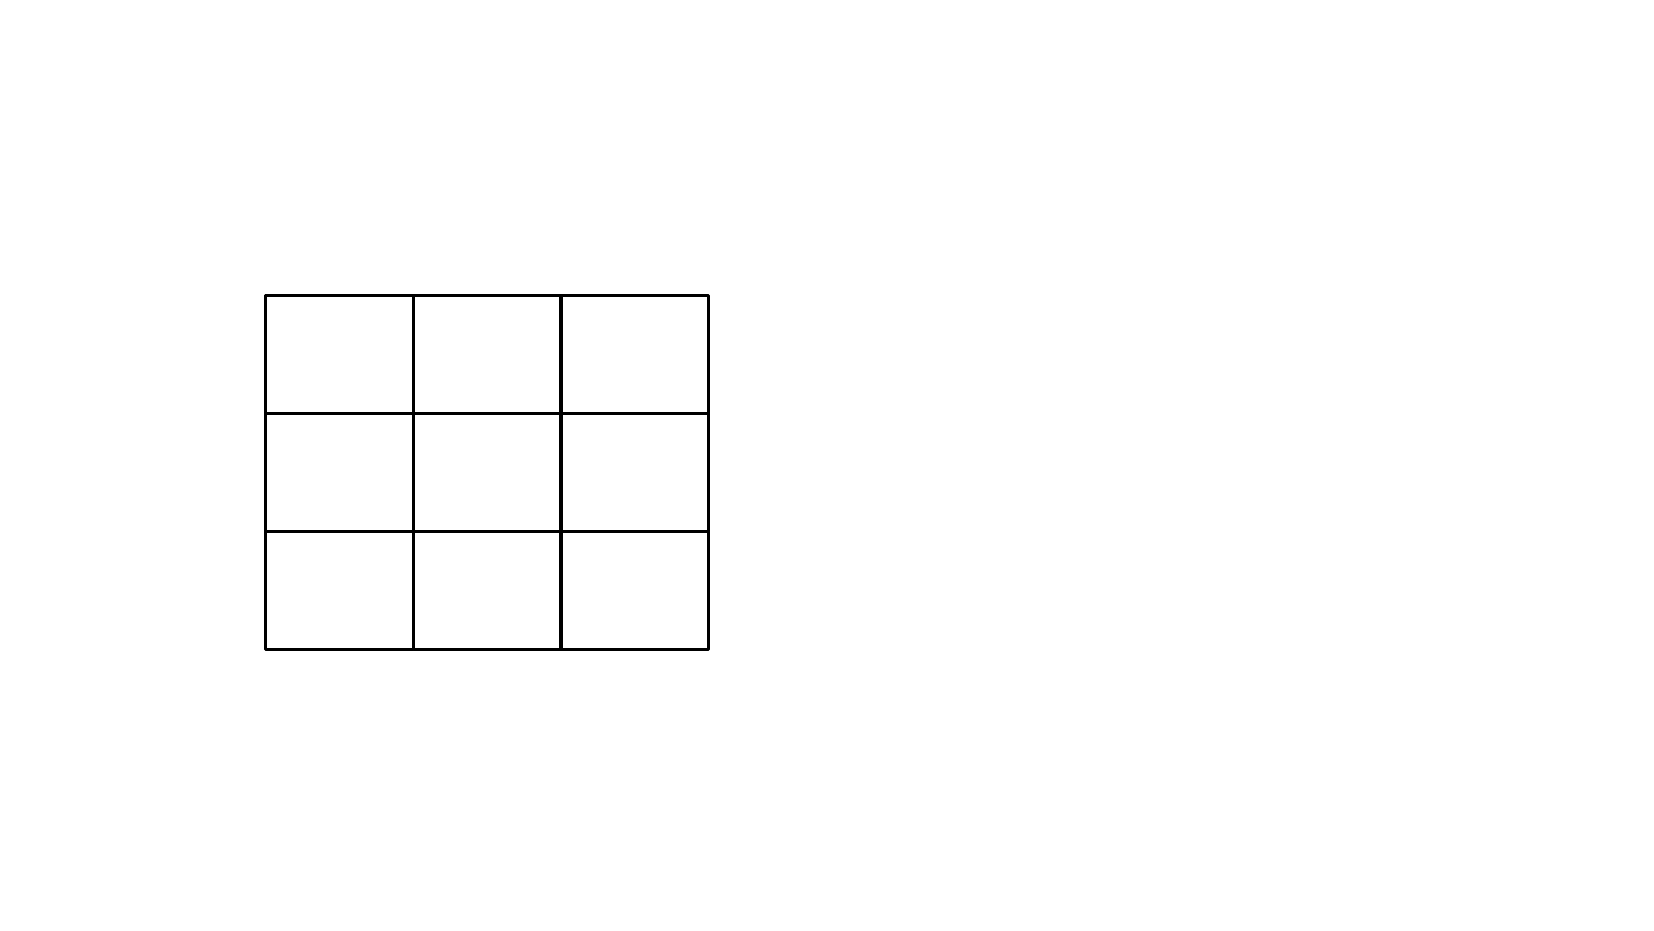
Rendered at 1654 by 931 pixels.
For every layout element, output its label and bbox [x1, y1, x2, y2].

text_box [265, 295, 709, 650]
